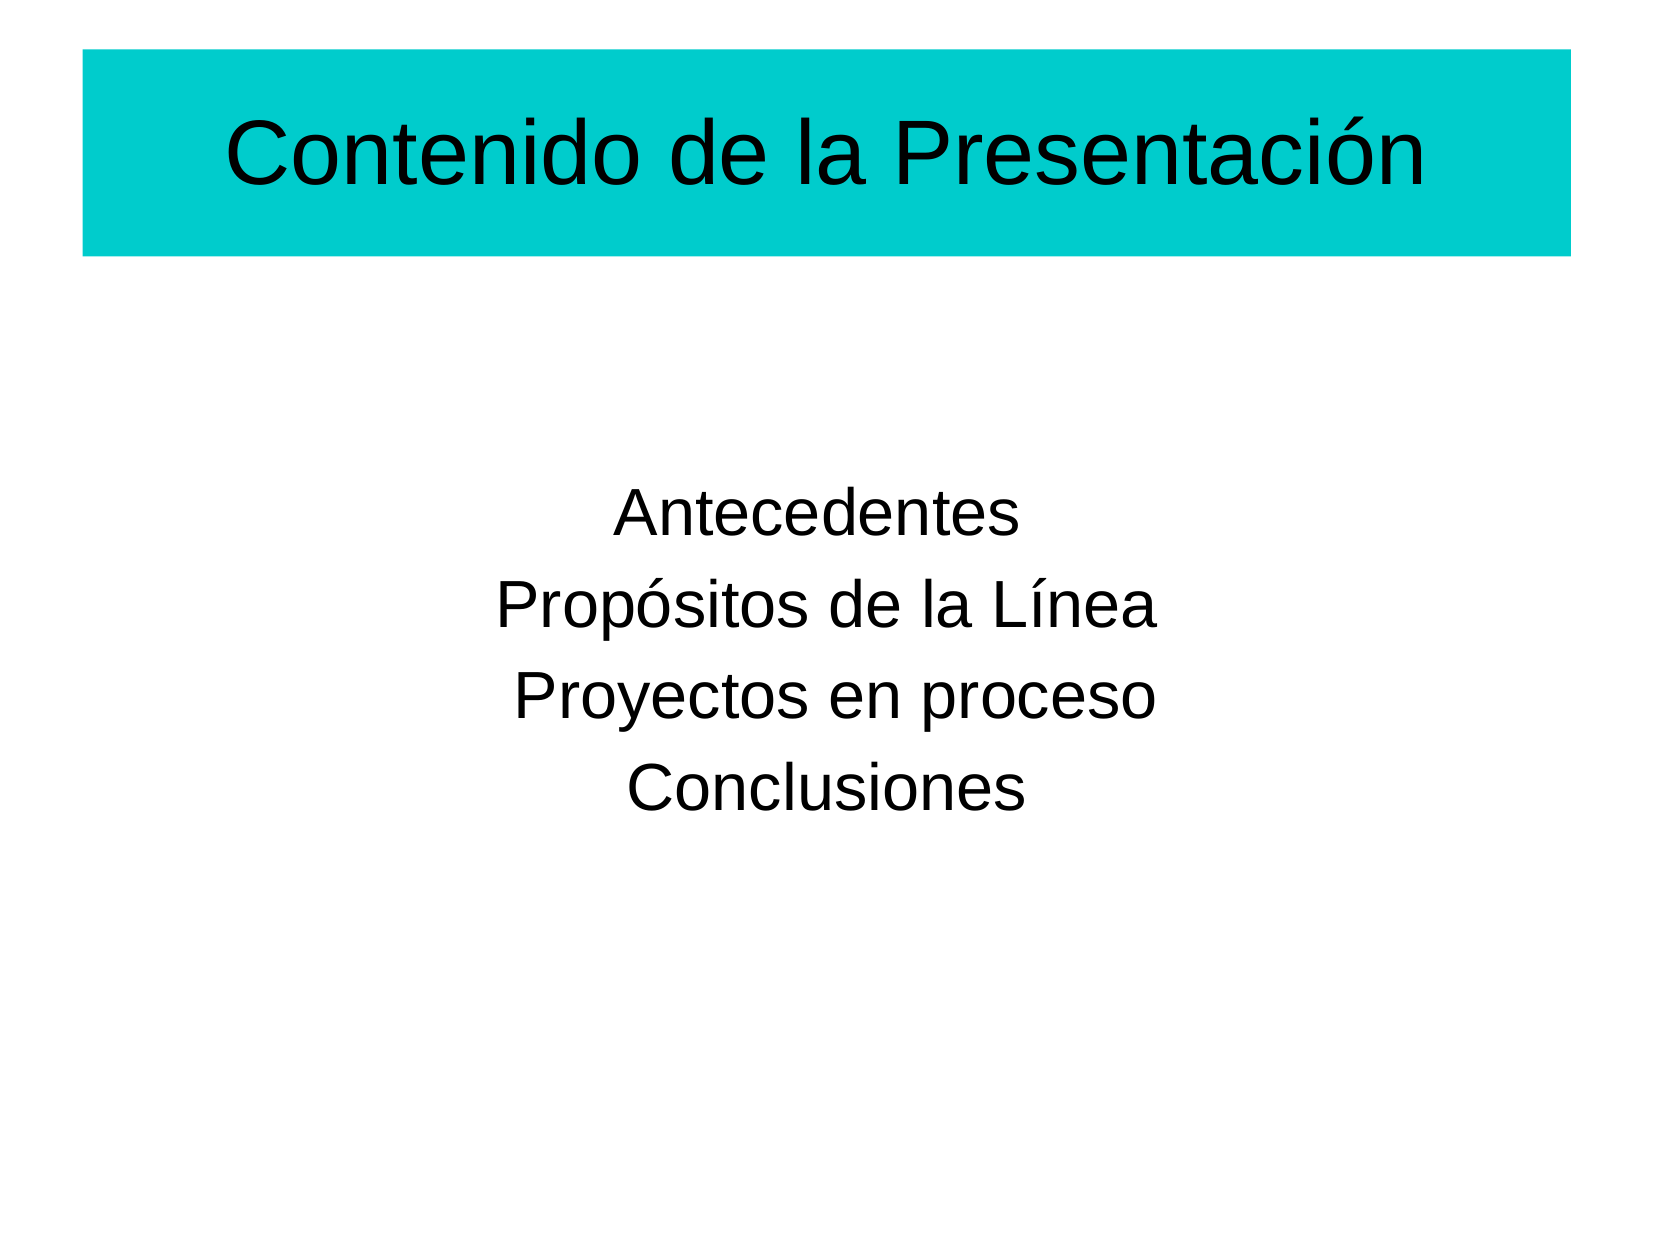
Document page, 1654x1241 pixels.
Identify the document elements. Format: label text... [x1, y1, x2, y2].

title Contenido de la Presentación [82, 49, 1571, 257]
subtitle Antecedentes Propósitos de la Línea Proyectos en proceso Conclusiones [82, 290, 1571, 1010]
